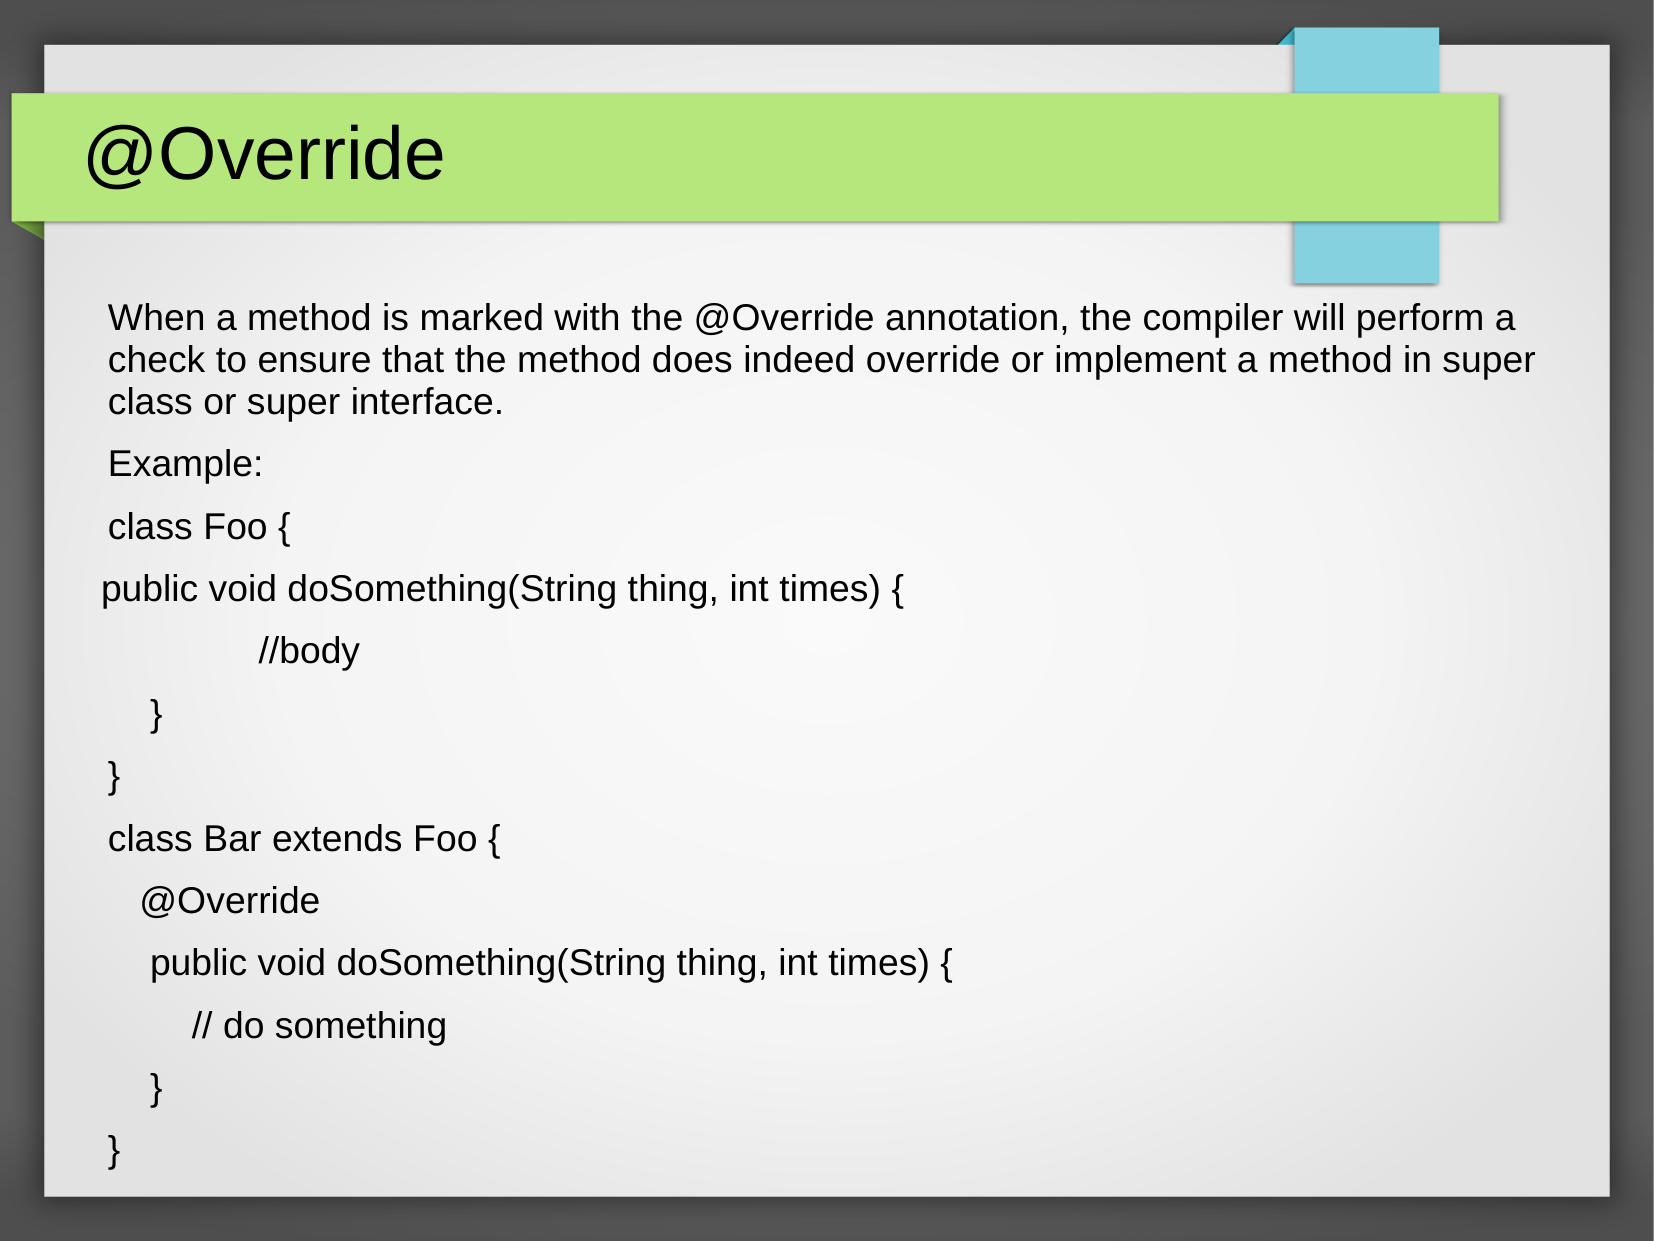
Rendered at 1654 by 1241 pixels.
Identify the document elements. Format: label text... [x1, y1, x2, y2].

picture [0, 0, 1654, 1241]
list When a method is marked with the @Override annotation, the compiler will perform a check to ensure that the method does indeed override or implement a method in super class or super interface. Example: class Foo { public void doSomething(String thing, int times) { //body } } class Bar extends Foo { @Override public void doSomething(String thing, int times) { // do something } } [59, 296, 1548, 1182]
title @Override [82, 94, 1264, 213]
